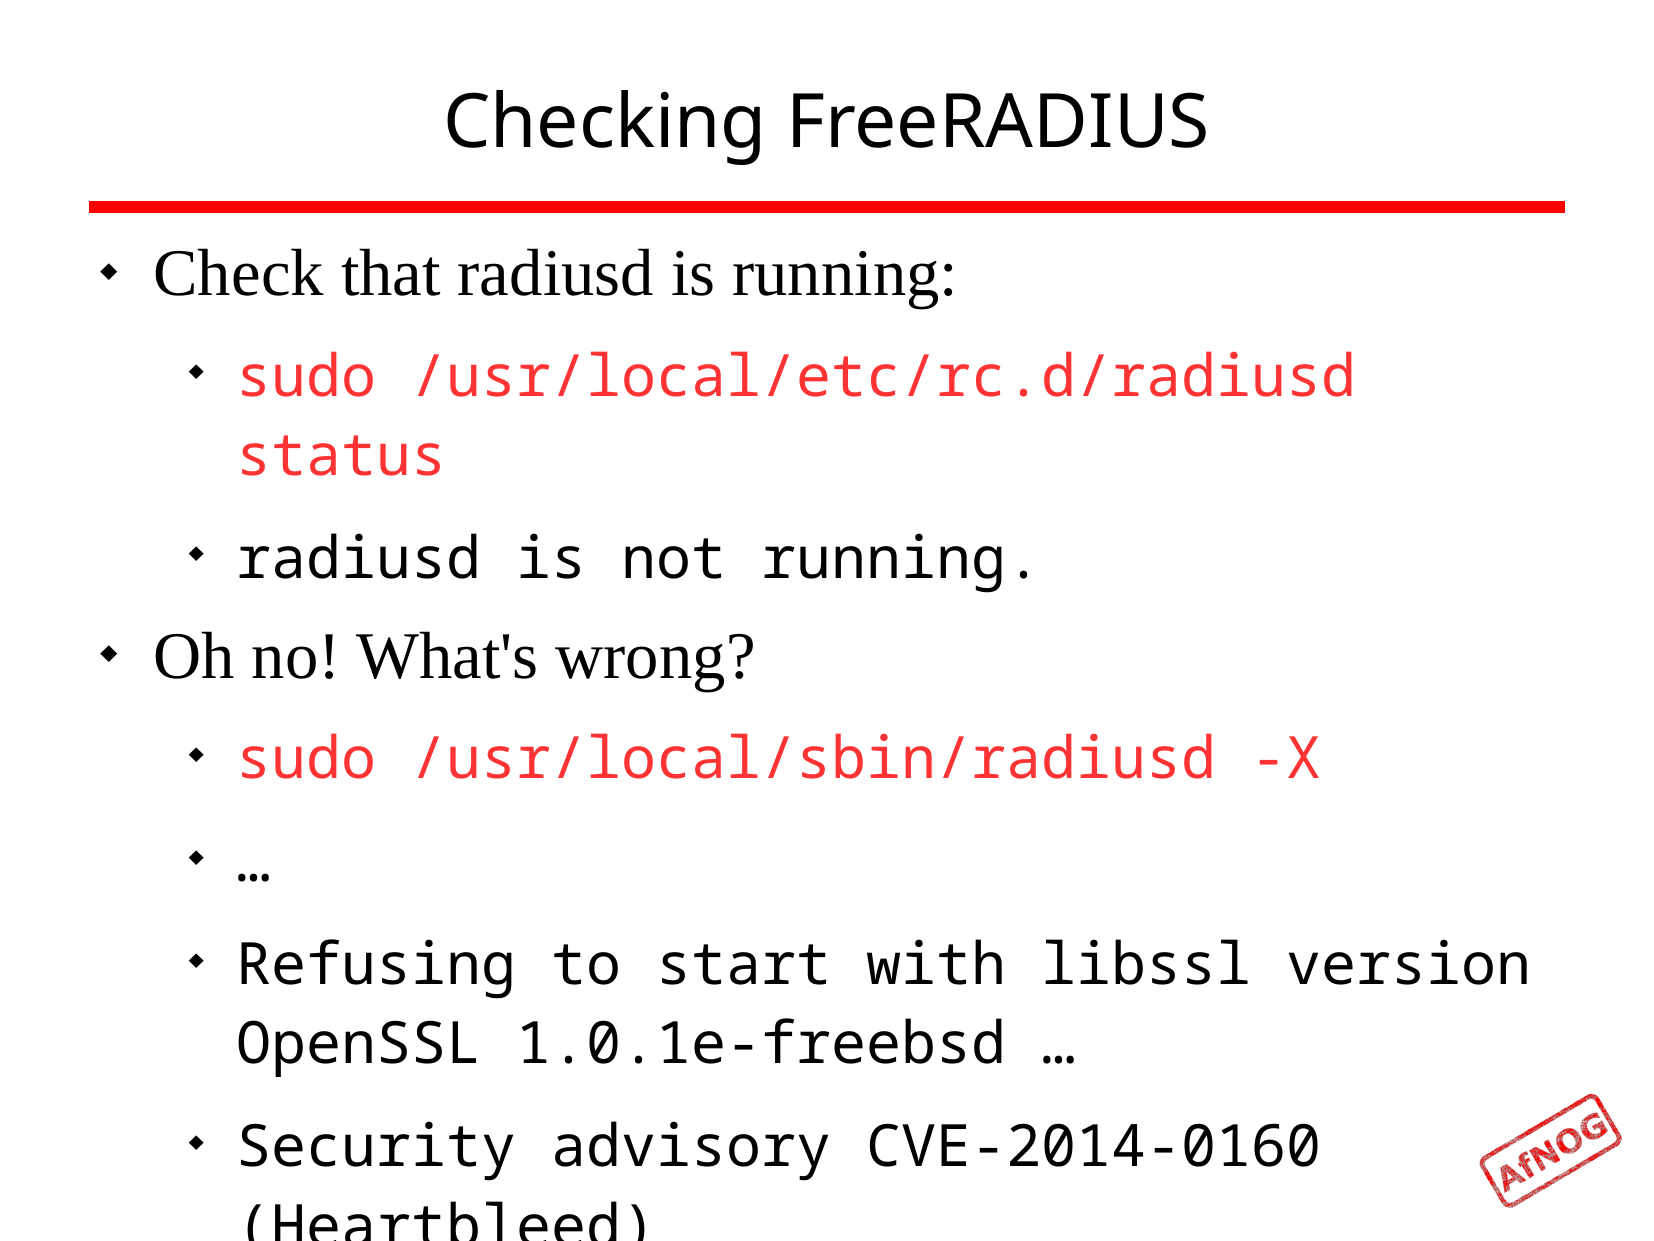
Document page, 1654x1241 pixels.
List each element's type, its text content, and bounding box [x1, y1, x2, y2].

list Check that radiusd is running: sudo /usr/local/etc/rc.d/radiusd status radiusd is not running. Oh no! What's wrong? sudo /usr/local/sbin/radiusd -X … Refusing to start with libssl version OpenSSL 1.0.1e-freebsd … Security advisory CVE-2014-0160 (Heartbleed) Need to update FreeBSD first! [82, 236, 1571, 1056]
picture [1476, 1090, 1625, 1211]
title Checking FreeRADIUS [82, 29, 1571, 207]
